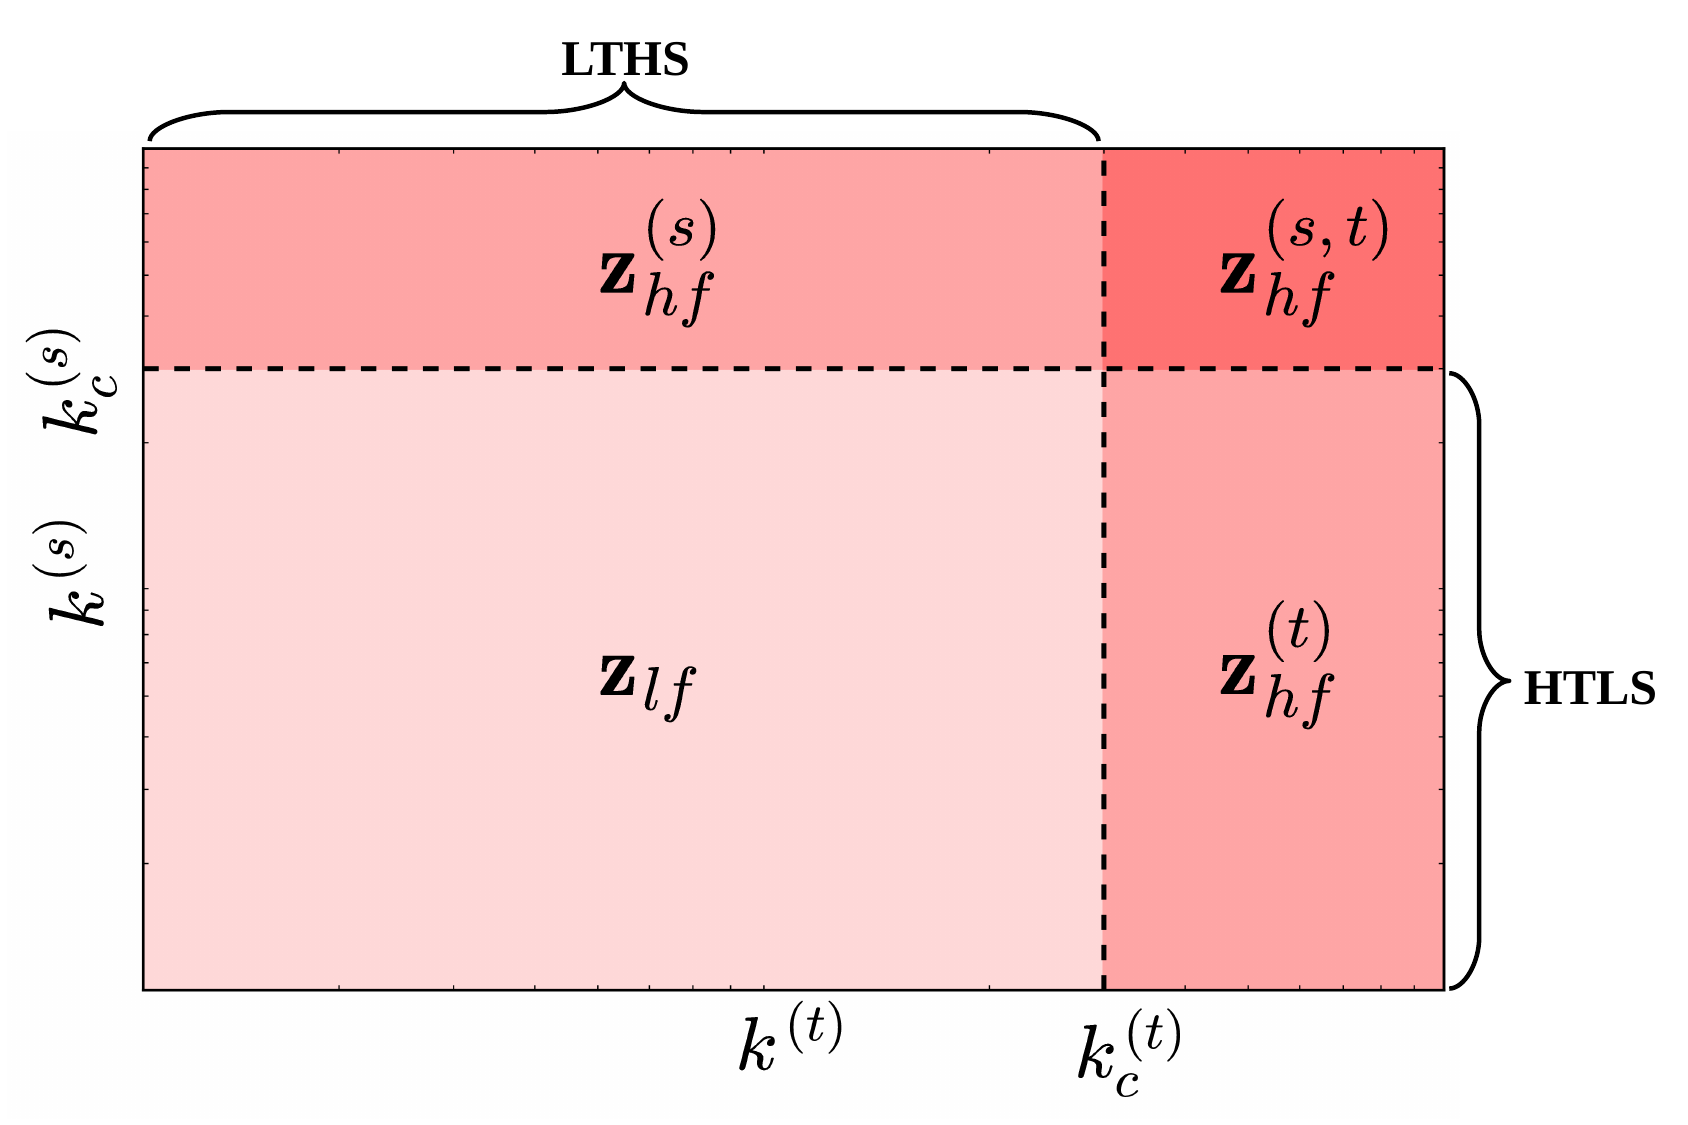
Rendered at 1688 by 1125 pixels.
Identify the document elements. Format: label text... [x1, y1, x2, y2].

picture [7, 131, 1460, 1119]
text_box LTHS [532, 23, 719, 95]
text_box HTLS [1509, 652, 1681, 740]
